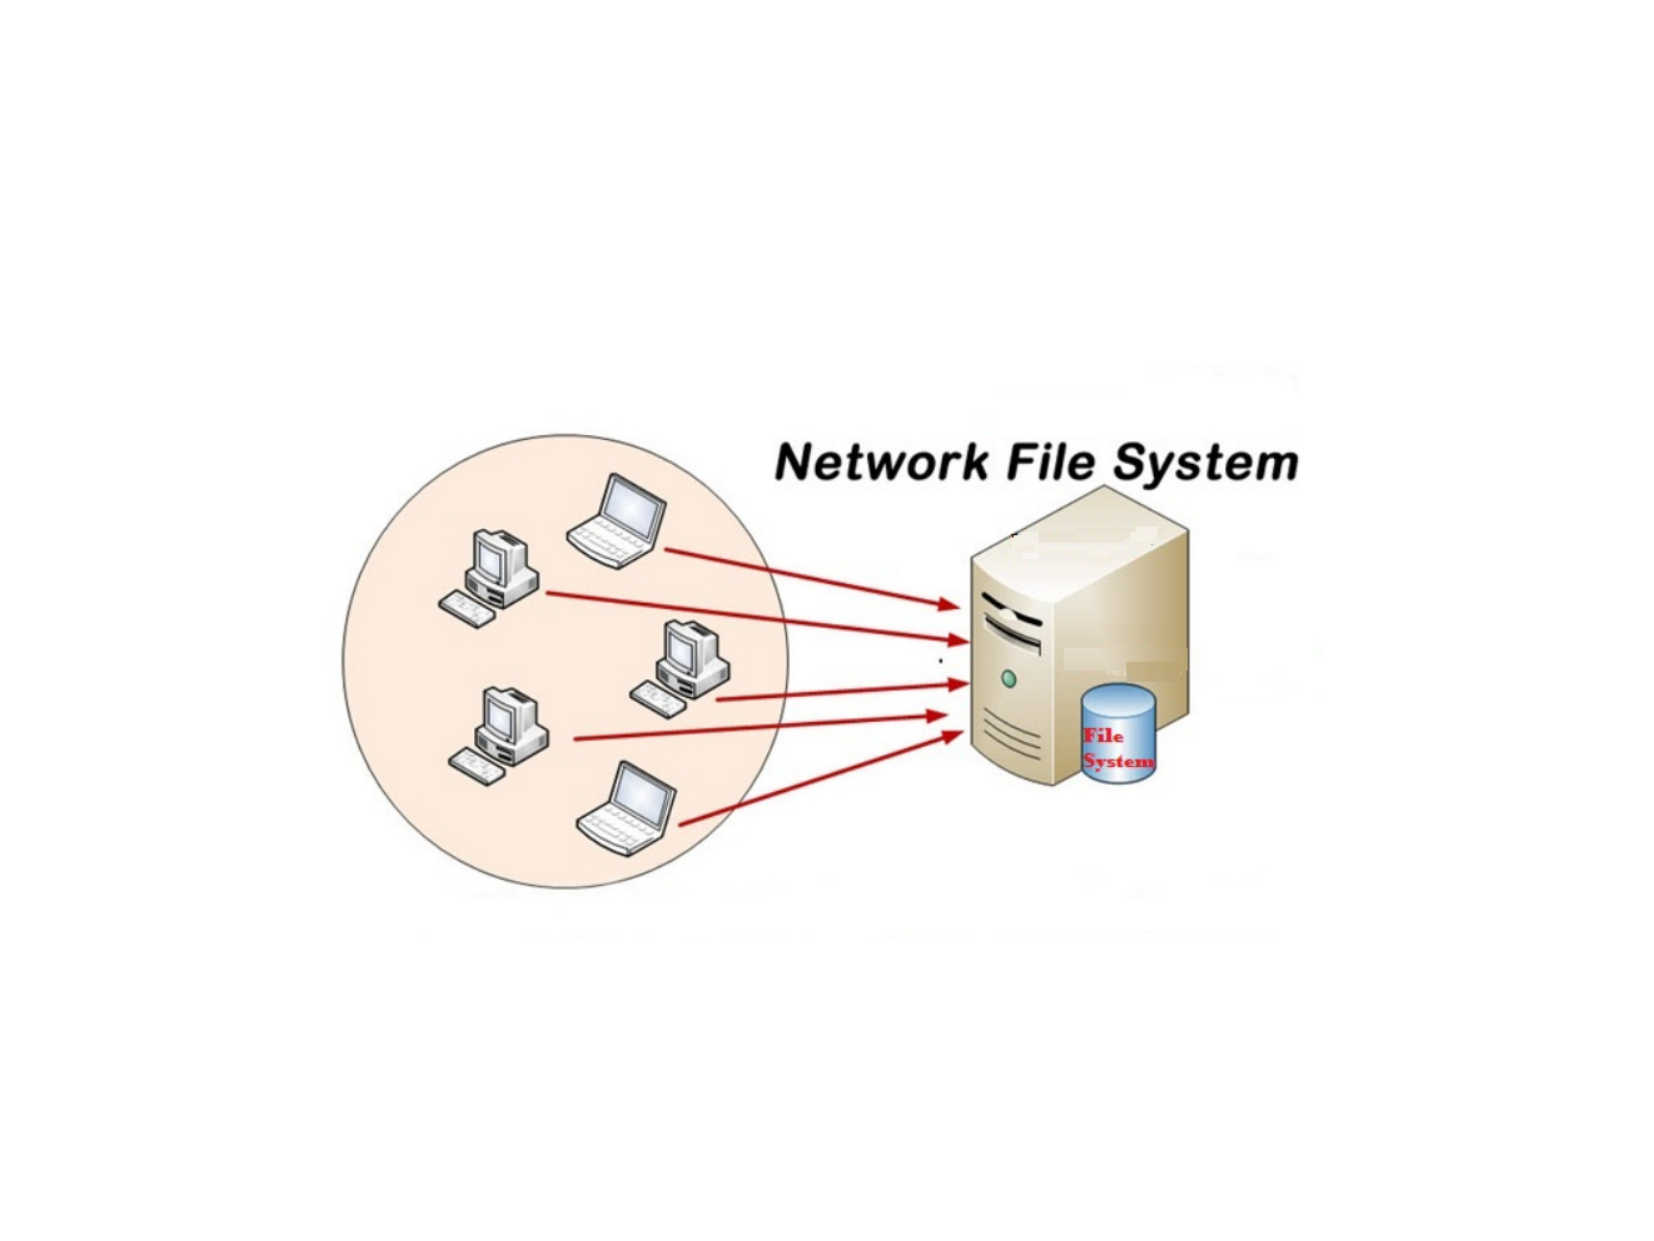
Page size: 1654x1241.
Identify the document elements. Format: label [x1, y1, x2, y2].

picture [324, 365, 1323, 940]
